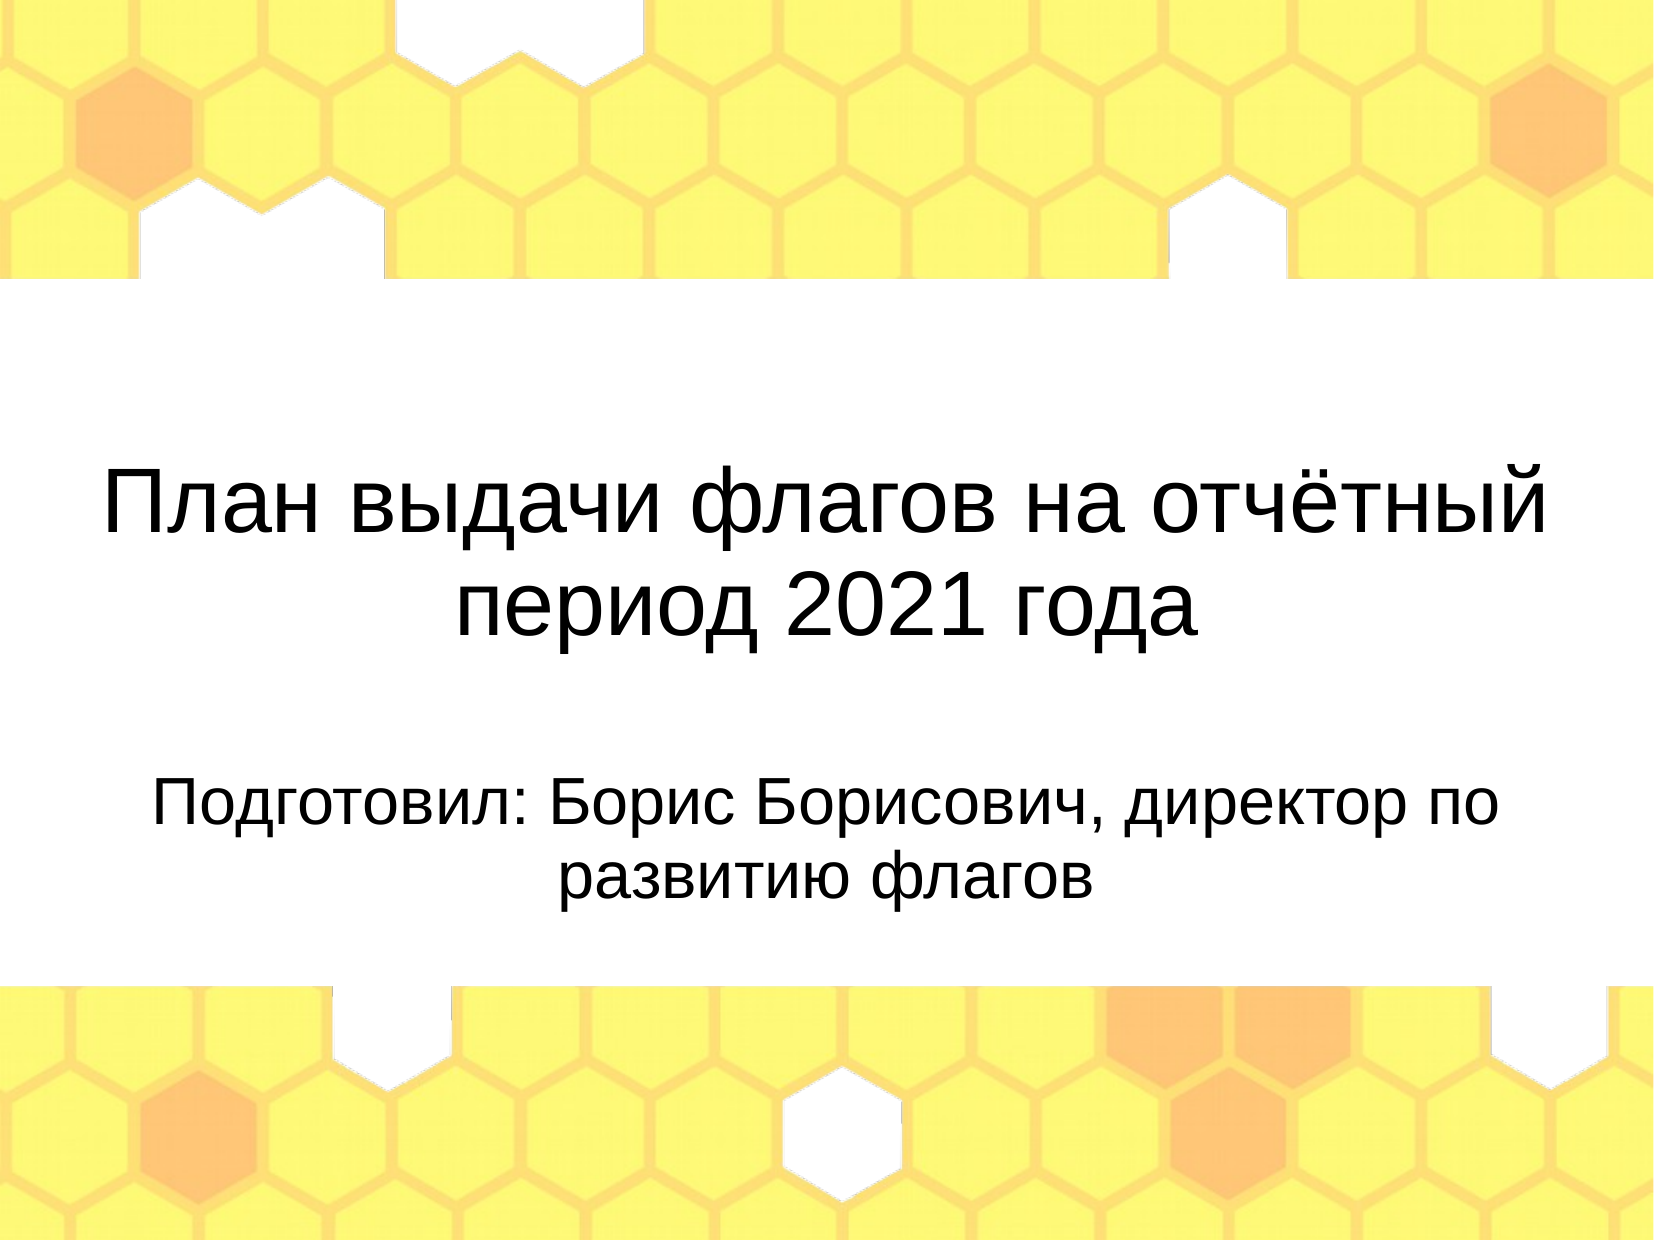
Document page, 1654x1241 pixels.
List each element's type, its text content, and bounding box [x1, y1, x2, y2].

title План выдачи флагов на отчётный период 2021 года [82, 418, 1571, 686]
subtitle Подготовил: Борис Борисович, директор по развитию флагов [82, 744, 1571, 934]
picture [0, 986, 1654, 1240]
picture [0, 0, 1654, 279]
